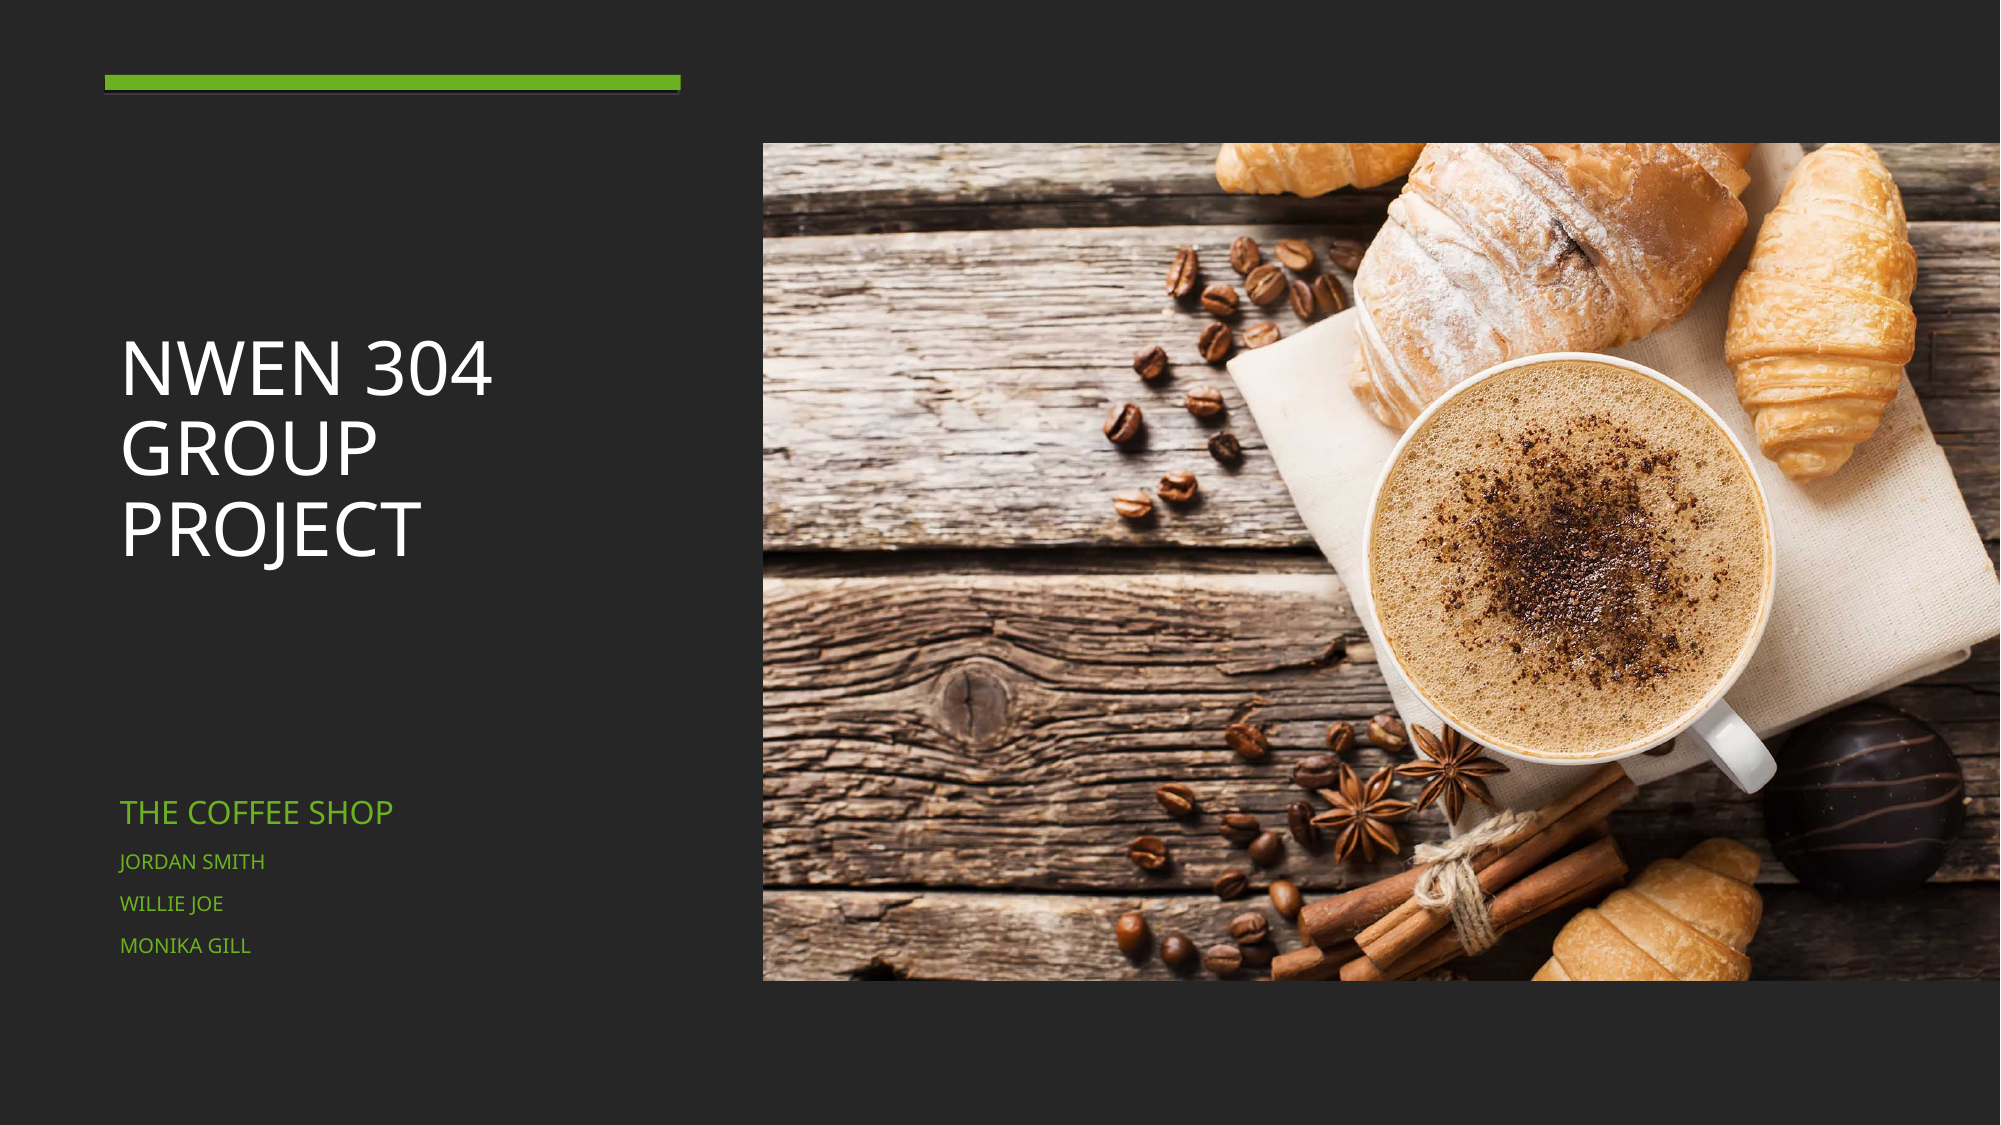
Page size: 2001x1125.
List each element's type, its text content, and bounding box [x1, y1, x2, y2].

subtitle The coffee Shop Jordan smith Willie joe Monika gill [104, 777, 681, 966]
text_box [0, 0, 2000, 1125]
title NWEN 304 GROUP PROJECT [104, 141, 681, 762]
picture [763, 143, 2000, 981]
